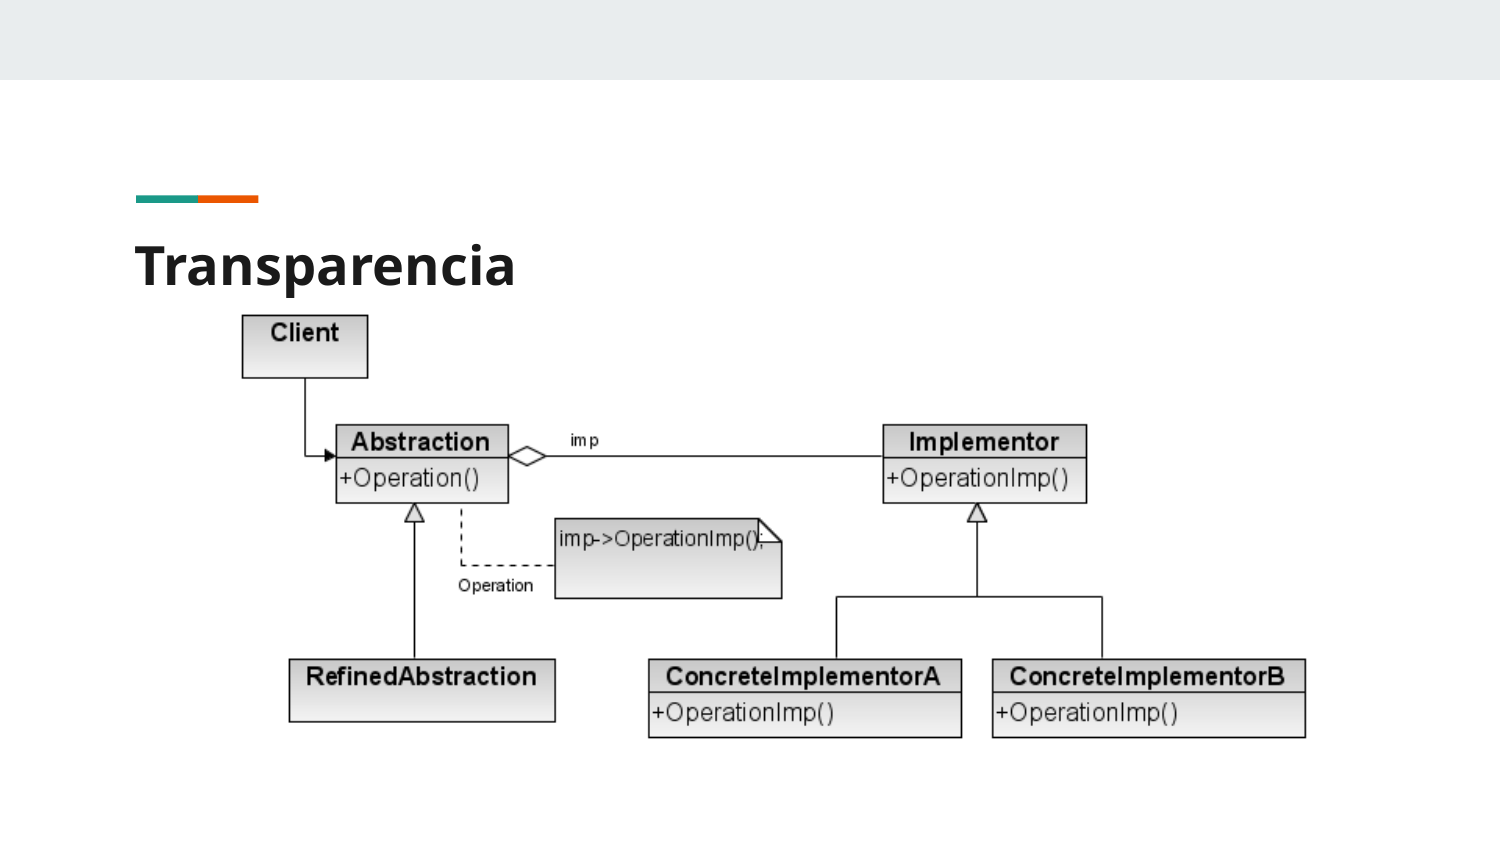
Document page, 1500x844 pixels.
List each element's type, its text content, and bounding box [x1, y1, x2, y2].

picture [228, 304, 1322, 762]
title Transparencia [119, 216, 1381, 305]
